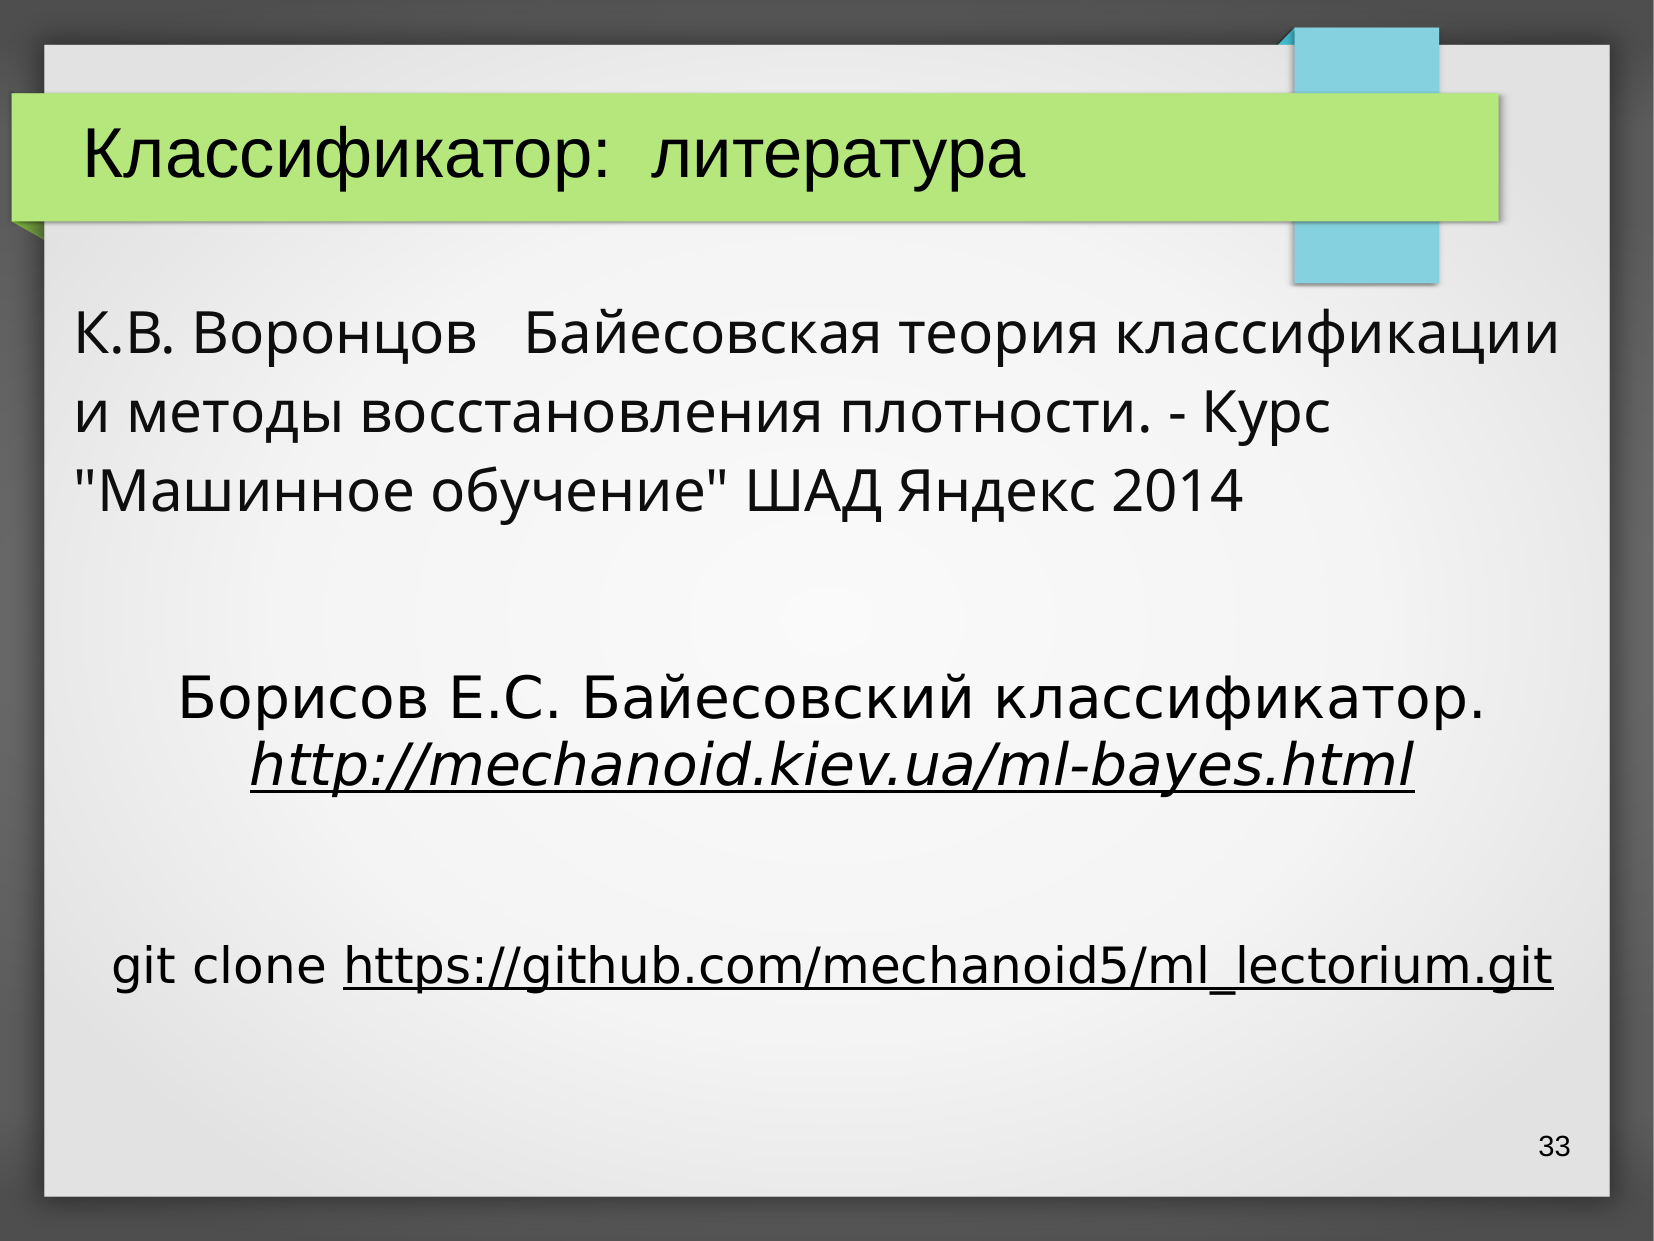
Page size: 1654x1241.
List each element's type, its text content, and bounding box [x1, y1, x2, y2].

picture [0, 0, 1654, 1241]
text_box К.В. Воронцов Байесовская теория классификации и методы восстановления плотности. - Курс "Машинное обучение" ШАД Яндекс 2014 Борисов Е.С. Байесовский классификатор. http://mechanoid.kiev.ua/ml-bayes.html git clone https://github.com/mechanoid5/ml_lectorium.git [59, 283, 1607, 1134]
title Классификатор: литература [82, 49, 1571, 257]
